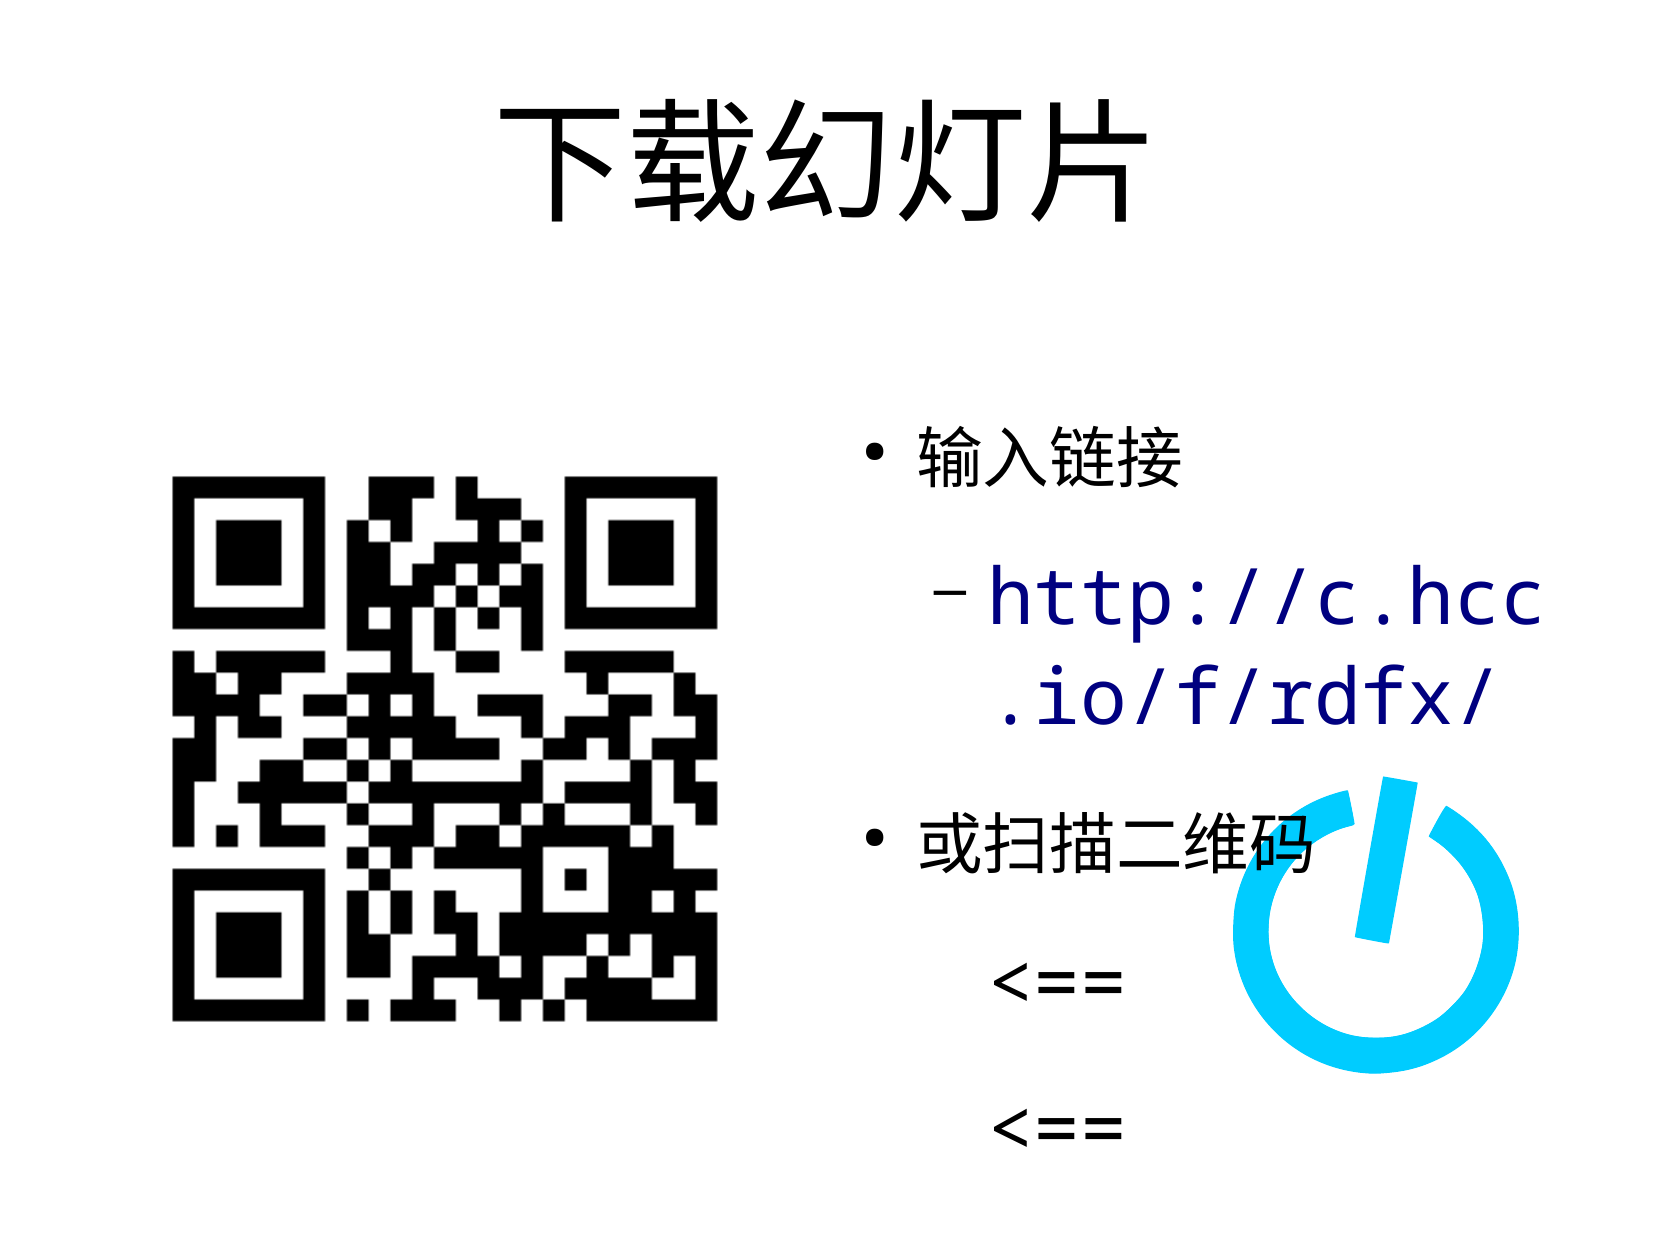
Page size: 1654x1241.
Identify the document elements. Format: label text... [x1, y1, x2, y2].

picture [86, 390, 805, 1109]
list 输入链接 http://c.hcc.io/f/rdfx/ 或扫描二维码 <== <== [845, 390, 1572, 1109]
title 下载幻灯片 [82, 49, 1571, 257]
